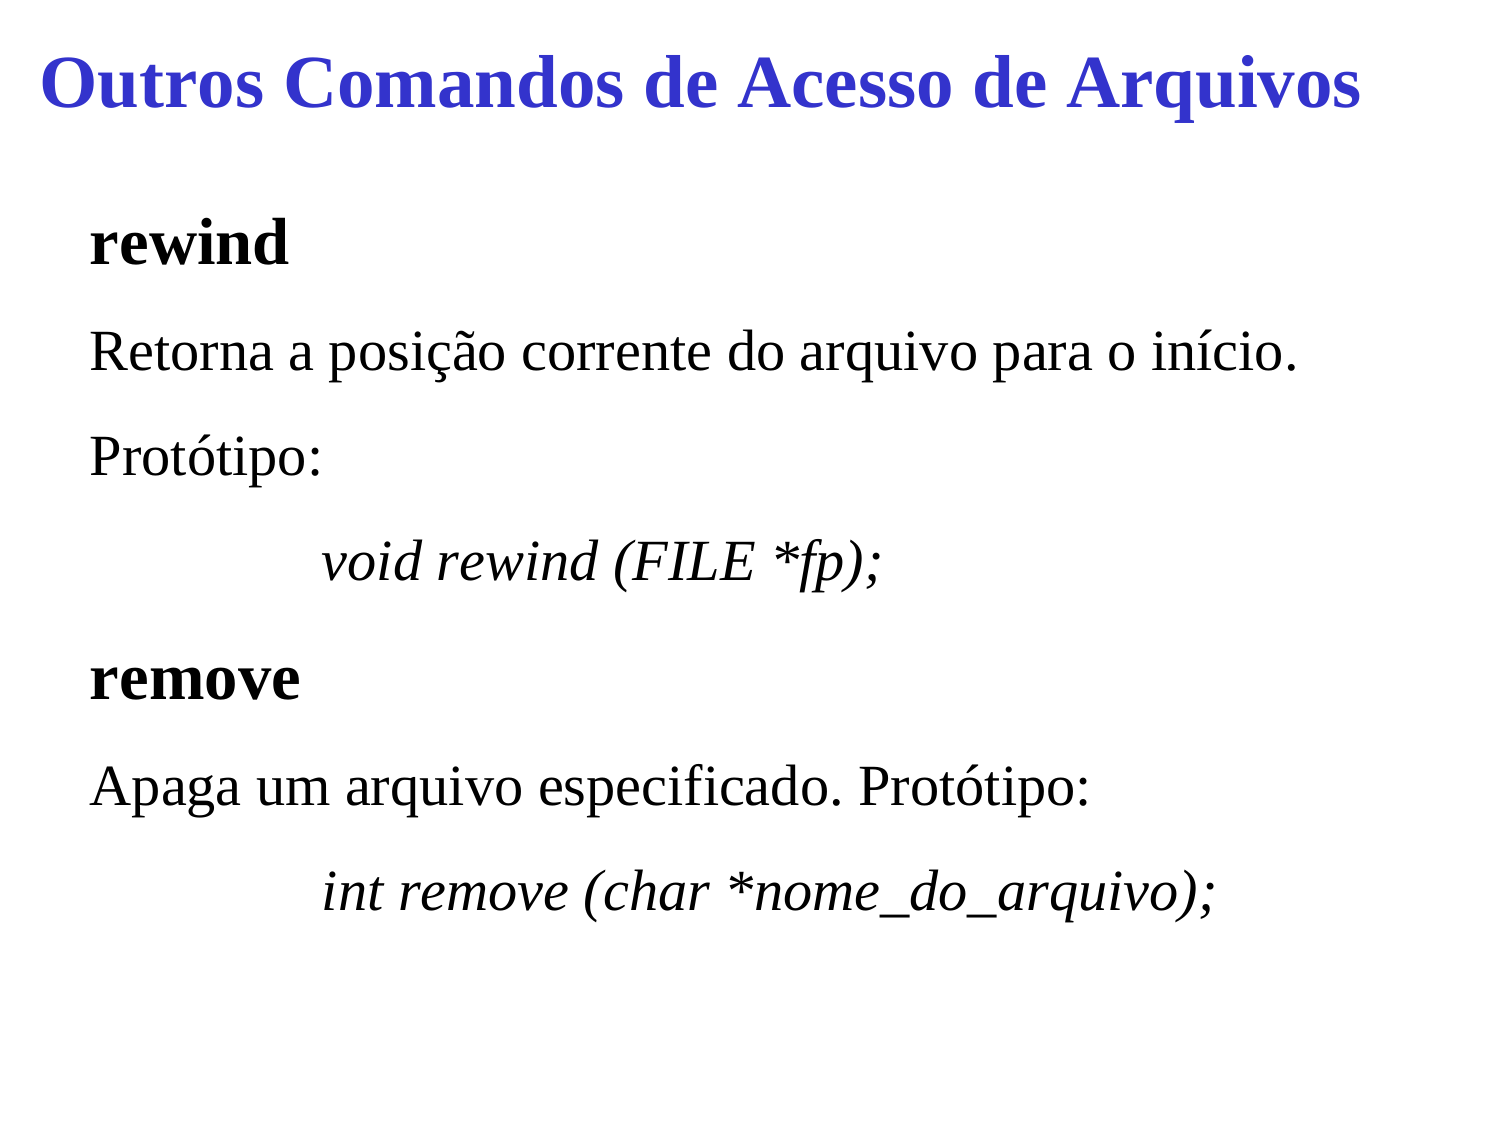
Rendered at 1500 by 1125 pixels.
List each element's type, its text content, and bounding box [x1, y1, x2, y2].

text_box Outros Comandos de Acesso de Arquivos [24, 24, 1379, 131]
text_box rewind Retorna a posição corrente do arquivo para o início. Protótipo: void rewind (FILE *fp); remove Apaga um arquivo especificado. Protótipo: int remove (char *nome_do_arquivo); [75, 149, 1329, 931]
